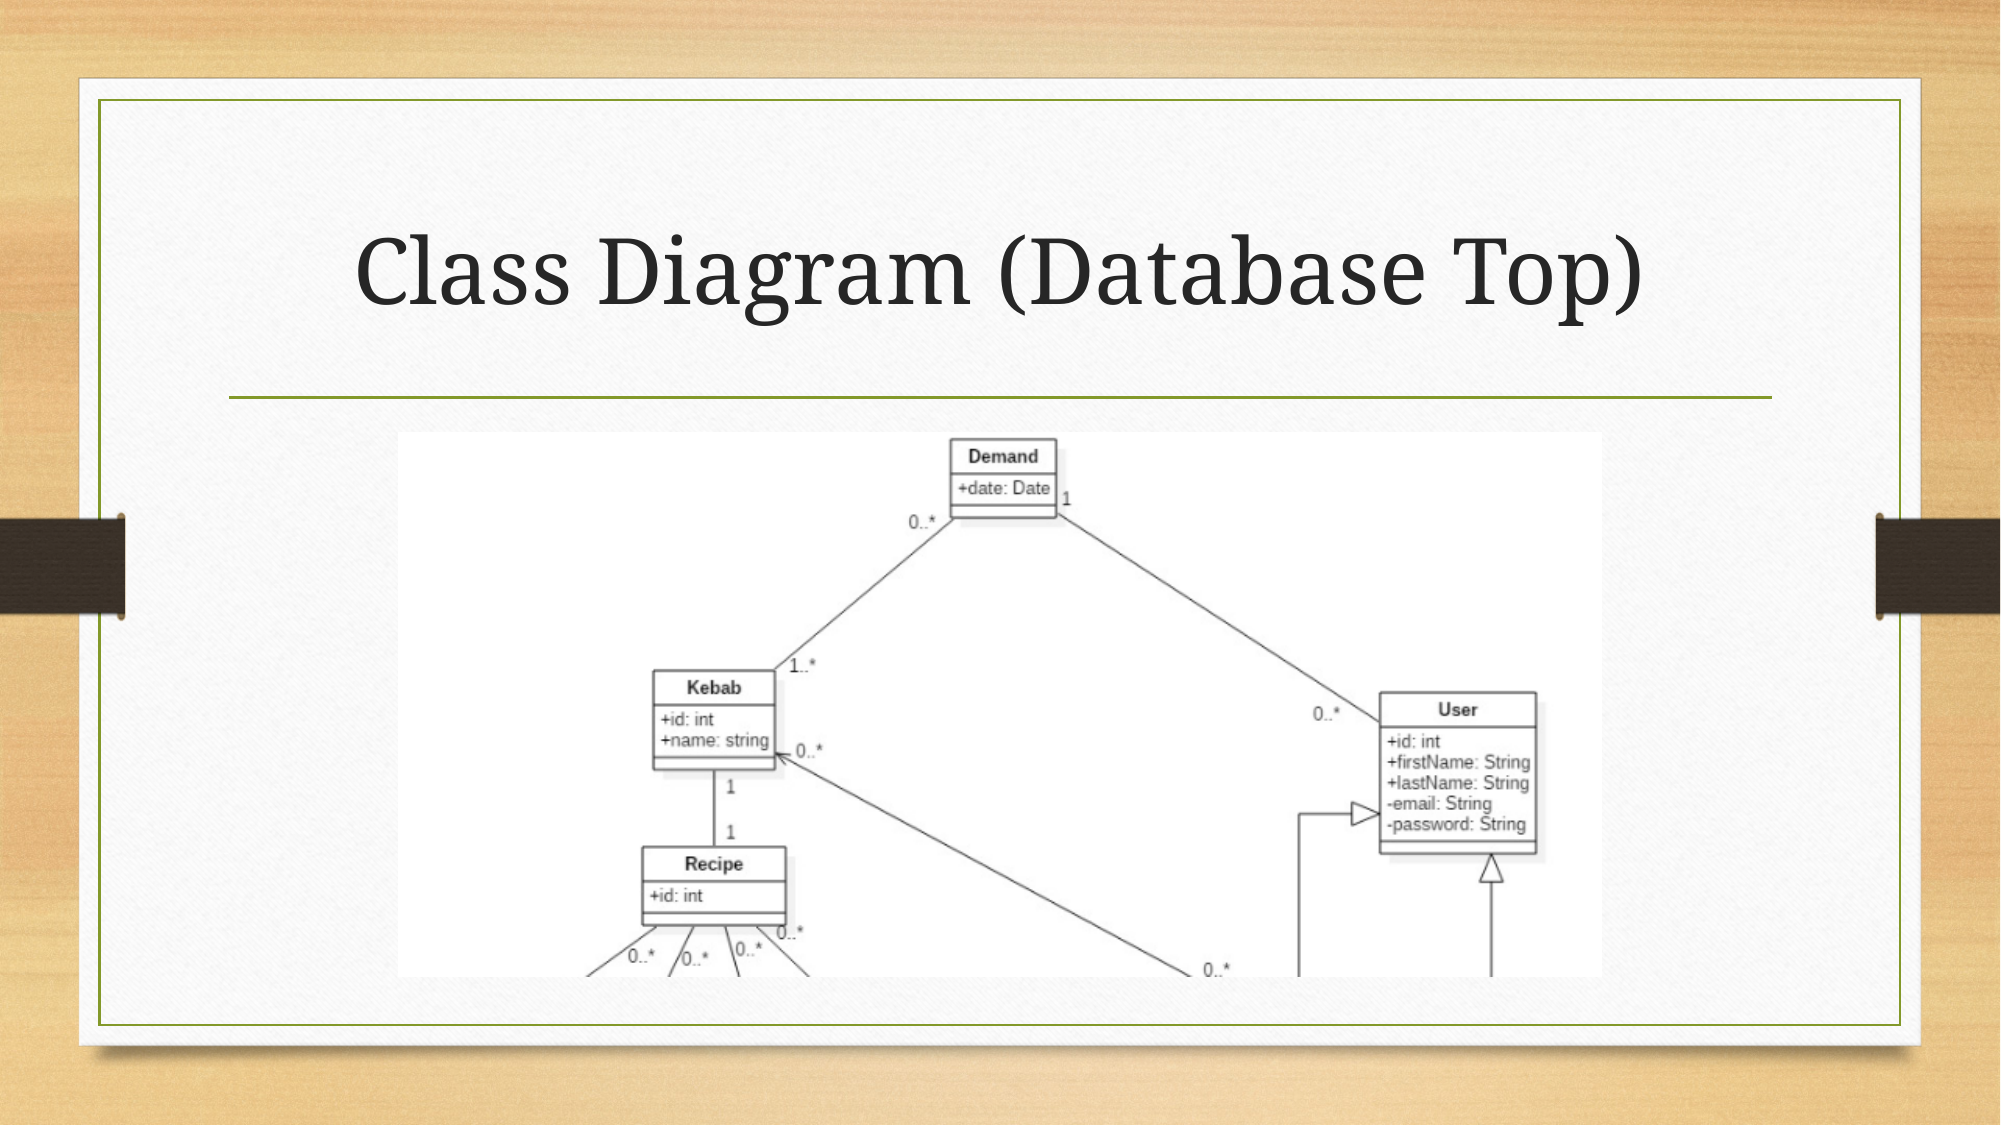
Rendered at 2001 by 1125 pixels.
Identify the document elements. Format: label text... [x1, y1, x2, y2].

picture [398, 432, 1602, 977]
title Class Diagram (Database Top) [212, 161, 1788, 376]
